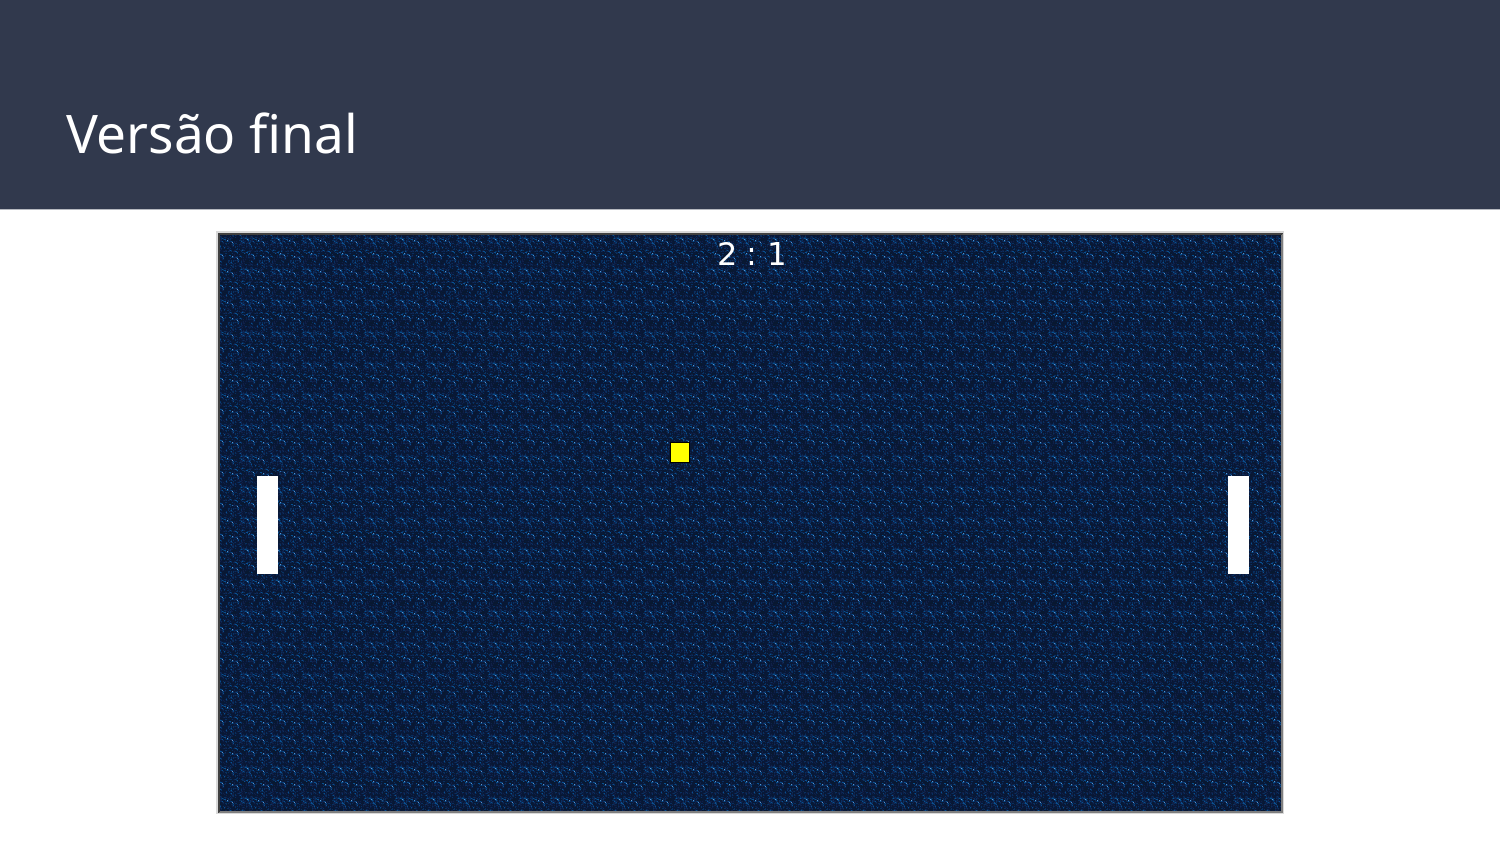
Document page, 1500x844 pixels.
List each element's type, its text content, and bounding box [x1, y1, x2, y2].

picture [216, 231, 1284, 814]
title Versão final [51, 82, 1449, 185]
